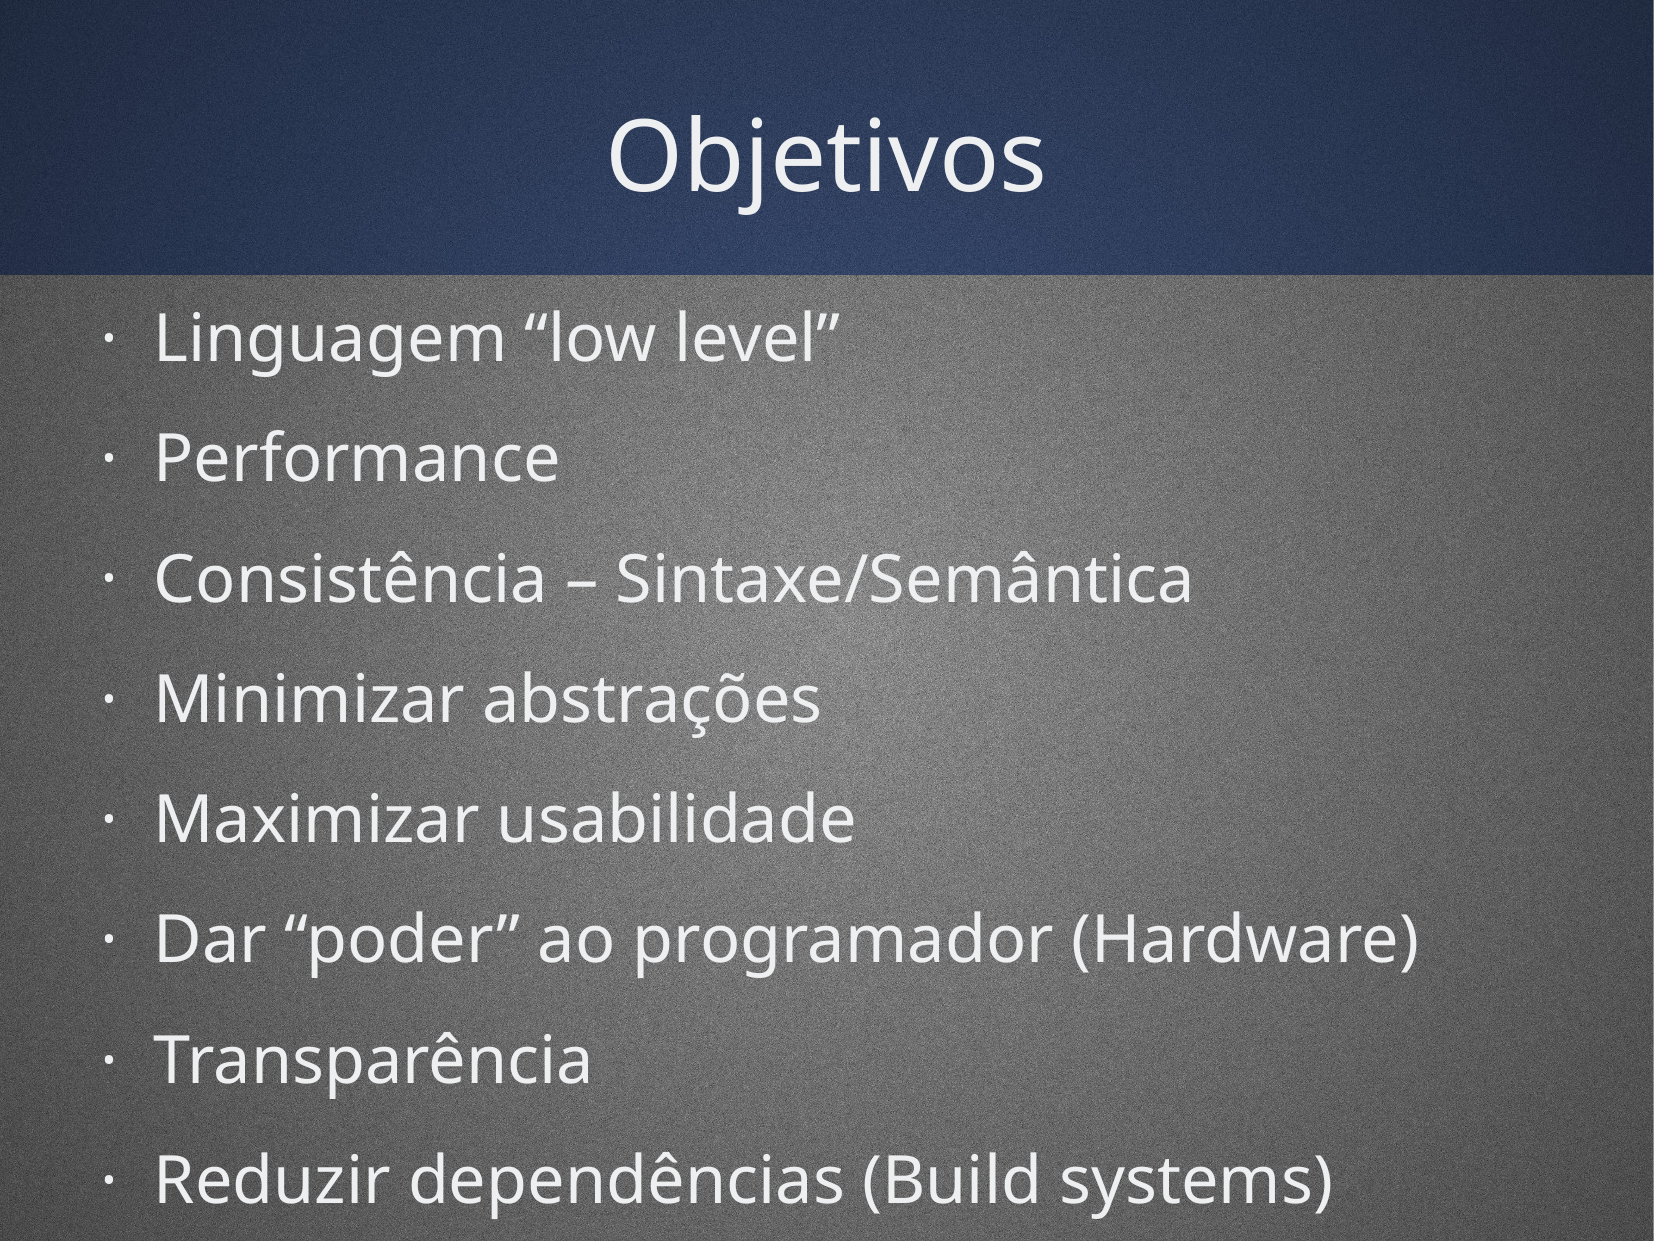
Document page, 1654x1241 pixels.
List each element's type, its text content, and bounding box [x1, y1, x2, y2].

picture [0, 0, 1654, 1241]
list Linguagem “low level” Performance Consistência – Sintaxe/Semântica Minimizar abstrações Maximizar usabilidade Dar “poder” ao programador (Hardware) Transparência Reduzir dependências (Build systems) [82, 290, 1571, 1120]
title Objetivos [82, 49, 1571, 257]
